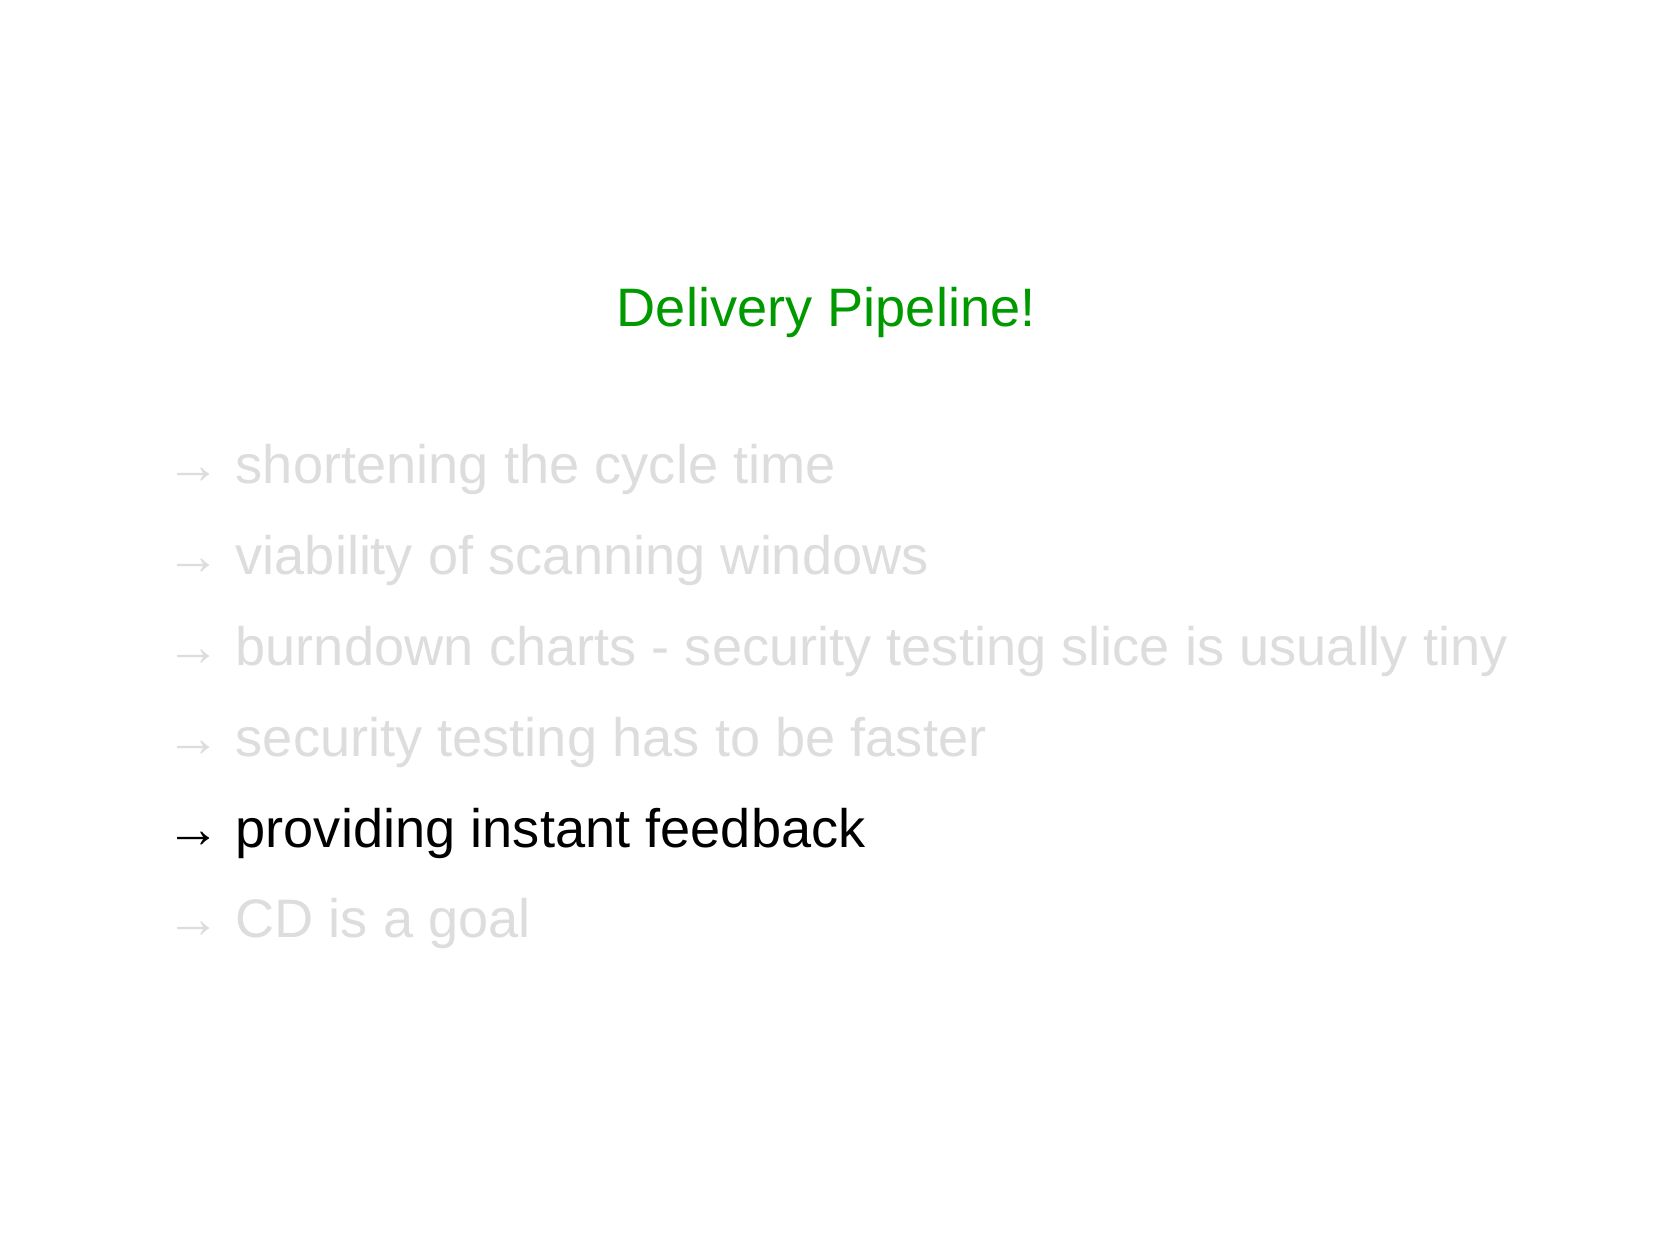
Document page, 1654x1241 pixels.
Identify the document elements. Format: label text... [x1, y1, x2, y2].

text_box Delivery Pipeline! [602, 269, 1052, 346]
text_box → shortening the cycle time → viability of scanning windows → burndown charts - security testing slice is usually tiny → security testing has to be faster → providing instant feedback → CD is a goal [151, 267, 1524, 973]
